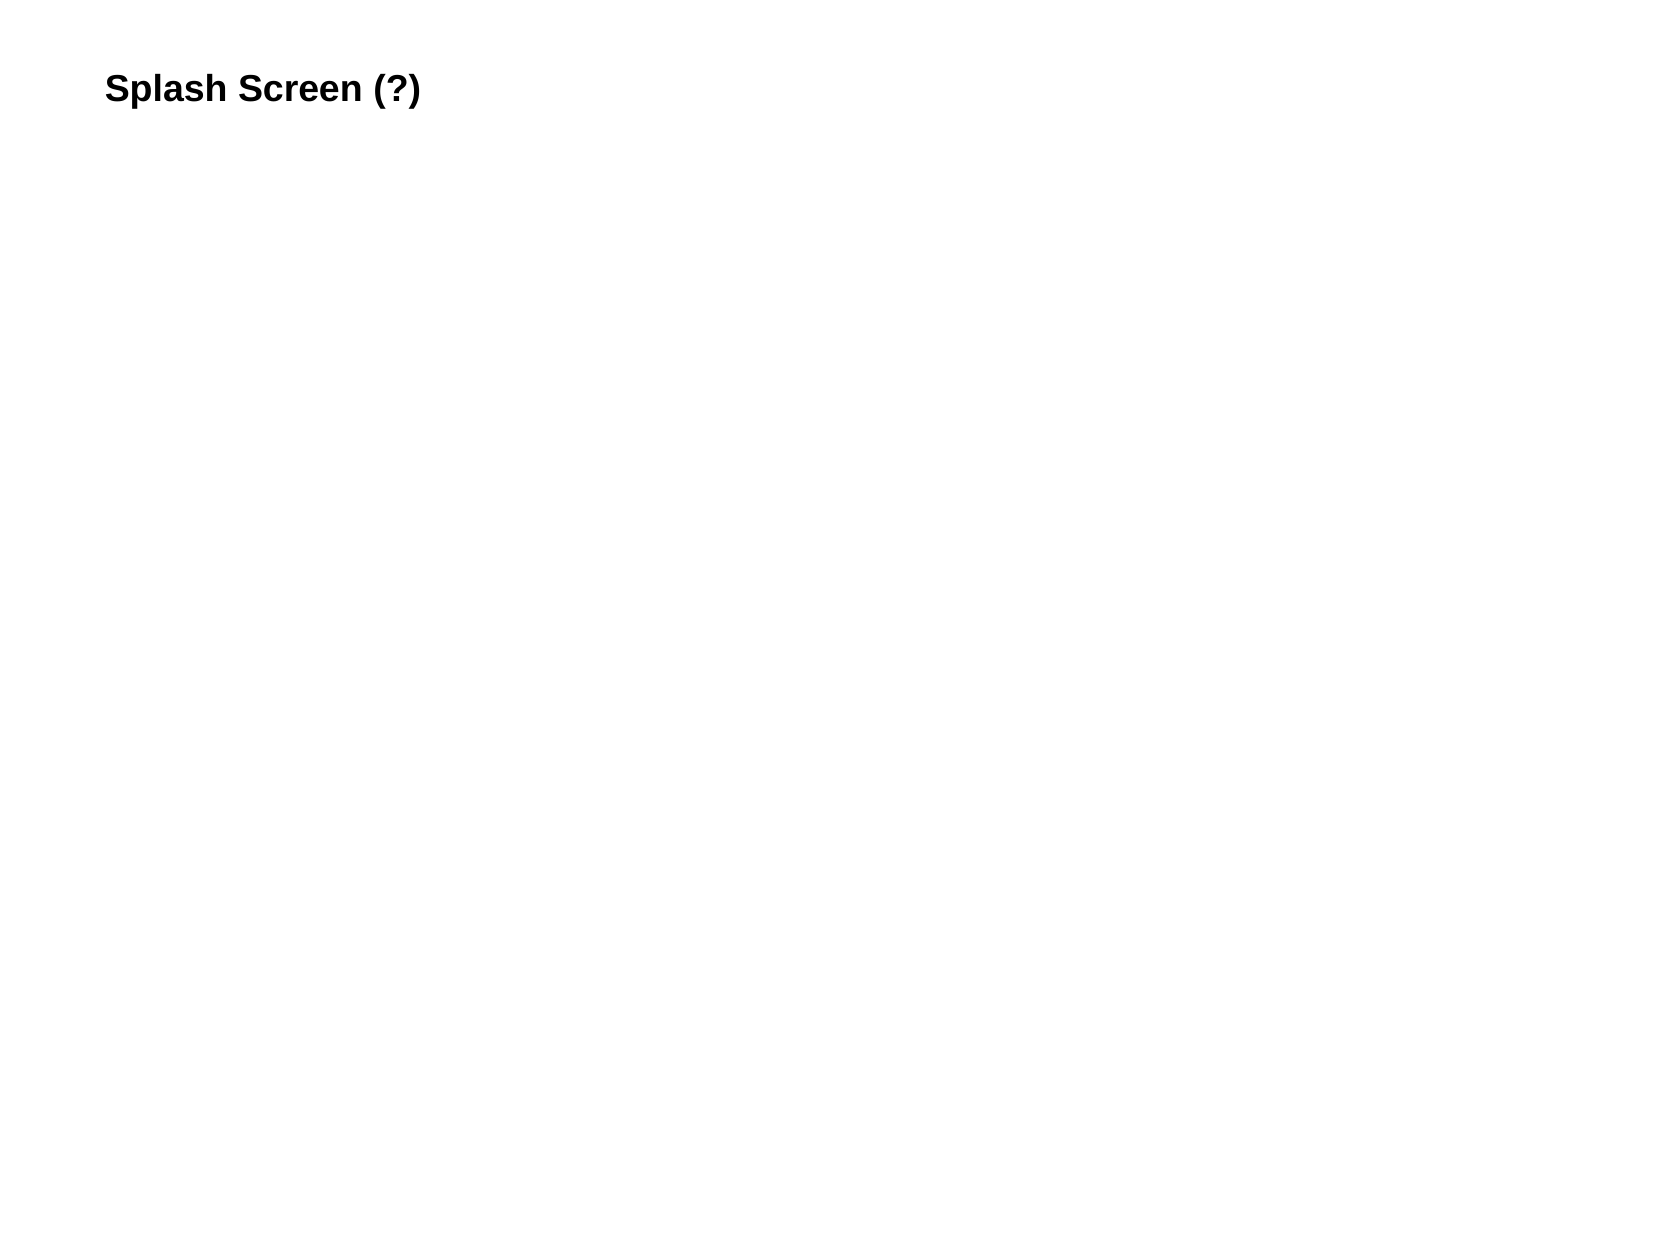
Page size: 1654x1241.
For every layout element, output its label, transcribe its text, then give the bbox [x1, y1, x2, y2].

text_box Splash Screen (?) [90, 60, 437, 111]
